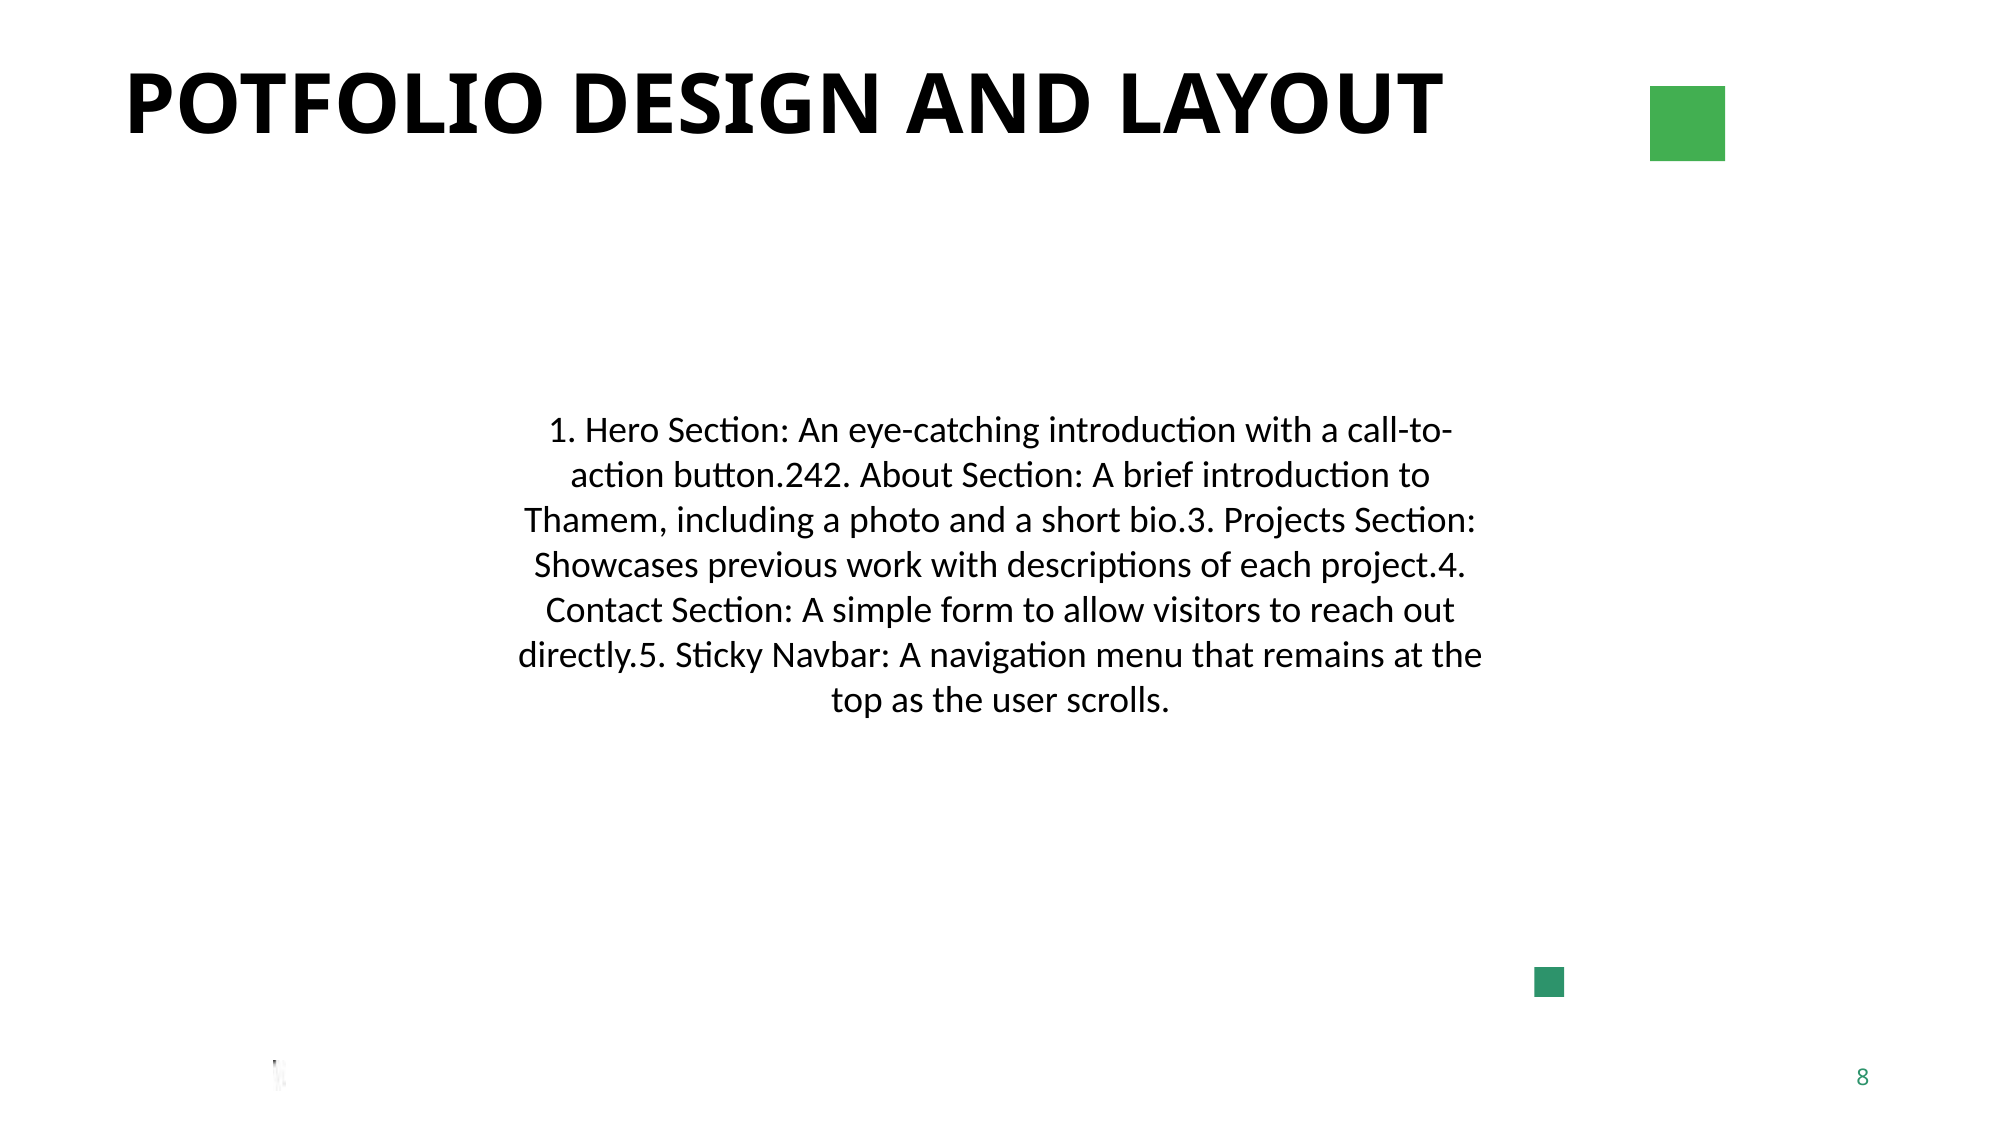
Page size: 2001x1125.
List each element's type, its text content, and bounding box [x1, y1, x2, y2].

text_box 8 [1849, 1061, 1888, 1094]
text_box [1650, 86, 1726, 162]
picture [273, 1060, 286, 1091]
text_box [1534, 967, 1565, 997]
text_box 1. Hero Section: An eye-catching introduction with a call-to-action button.242. About Section: A brief introduction to Thamem, including a photo and a short bio.3. Projects Section: Showcases previous work with descriptions of each project.4. Contact Section: A simple form to allow visitors to reach out directly.5. Sticky Navbar: A navigation menu that remains at the top as the user scrolls. [500, 397, 1502, 731]
text_box POTFOLIO DESIGN AND LAYOUT [121, 47, 1565, 151]
